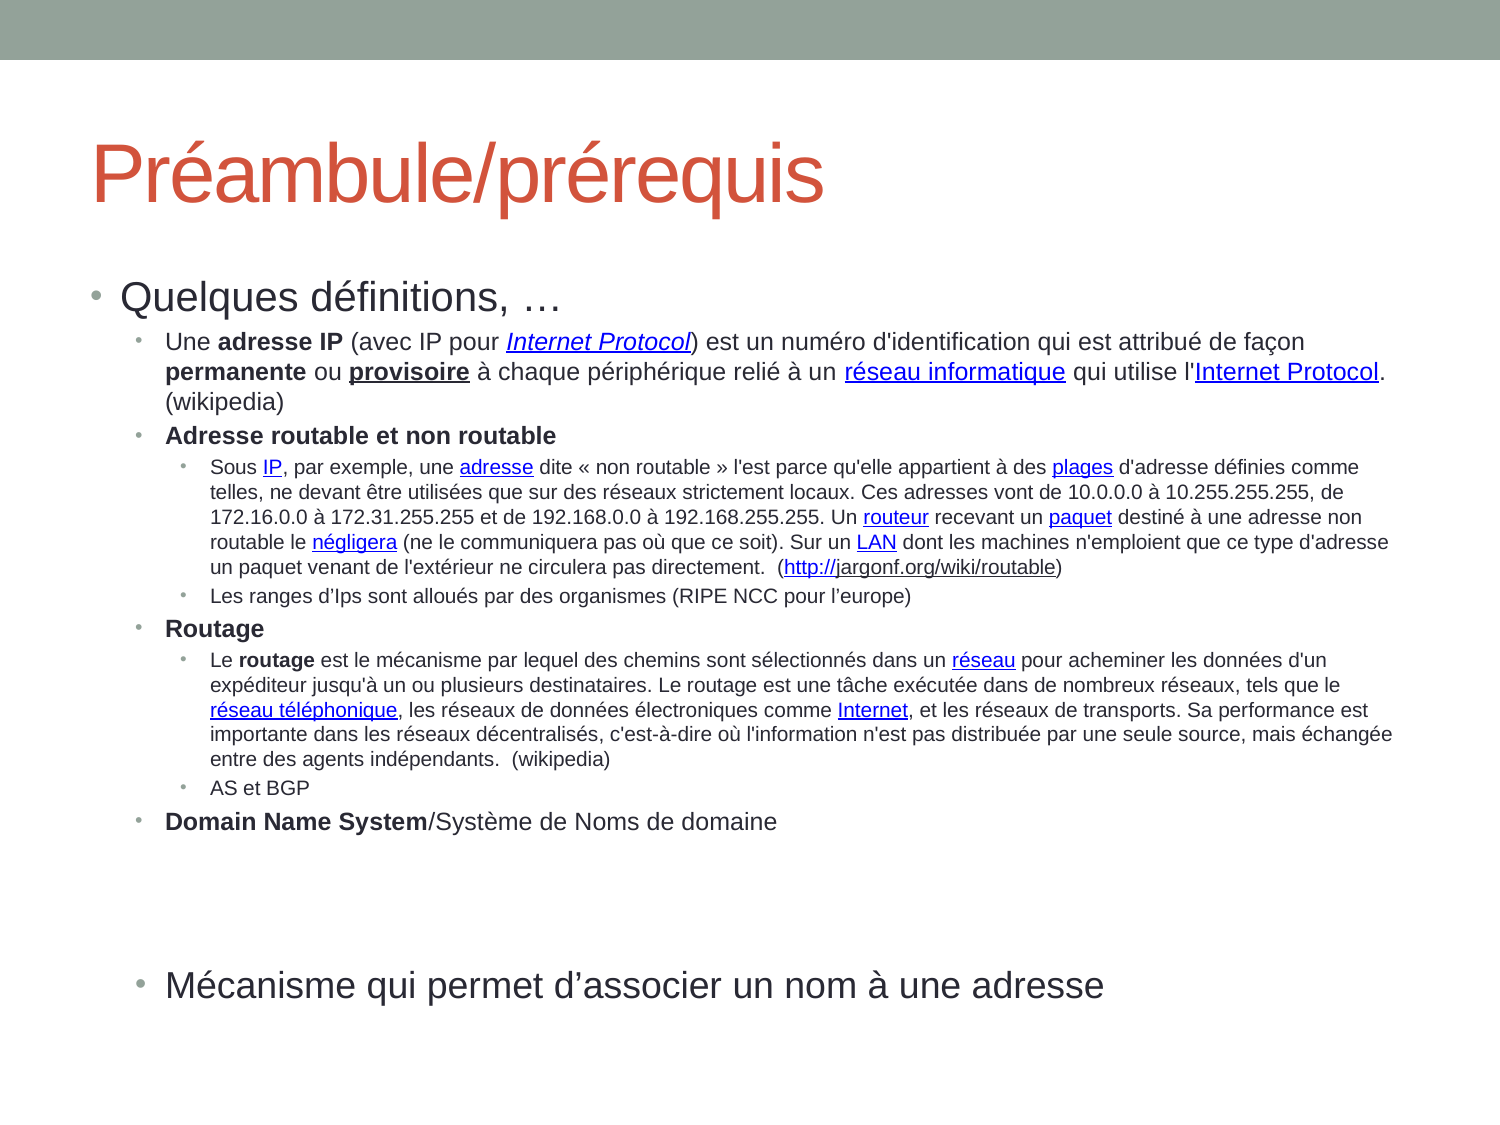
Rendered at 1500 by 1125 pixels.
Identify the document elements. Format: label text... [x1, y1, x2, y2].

title Préambule/prérequis [75, 87, 1425, 250]
list Quelques définitions, … Une adresse IP (avec IP pour Internet Protocol) est un numéro d'identification qui est attribué de façon permanente ou provisoire à chaque périphérique relié à un réseau informatique qui utilise l'Internet Protocol. (wikipedia) Adresse routable et non routable Sous IP, par exemple, une adresse dite « non routable » l'est parce qu'elle appartient à des plages d'adresse définies comme telles, ne devant être utilisées que sur des réseaux strictement locaux. Ces adresses vont de 10.0.0.0 à 10.255.255.255, de 172.16.0.0 à 172.31.255.255 et de 192.168.0.0 à 192.168.255.255. Un routeur recevant un paquet destiné à une adresse non routable le négligera (ne le communiquera pas où que ce soit). Sur un LAN dont les machines n'emploient que ce type d'adresse un paquet venant de l'extérieur ne circulera pas directement. (http://jargonf.org/wiki/routable) Les ranges d’Ips sont alloués par des organismes (RIPE NCC pour l’europe) Routage Le routage est le mécanisme par lequel des chemins sont sélectionnés dans un réseau pour acheminer les données d'un expéditeur jusqu'à un ou plusieurs destinataires. Le routage est une tâche exécutée dans de nombreux réseaux, tels que le réseau téléphonique, les réseaux de données électroniques comme Internet, et les réseaux de transports. Sa performance est importante dans les réseaux décentralisés, c'est-à-dire où l'information n'est pas distribuée par une seule source, mais échangée entre des agents indépendants. (wikipedia) AS et BGP Domain Name System/Système de Noms de domaine Mécanisme qui permet d’associer un nom à une adresse [75, 262, 1425, 1063]
